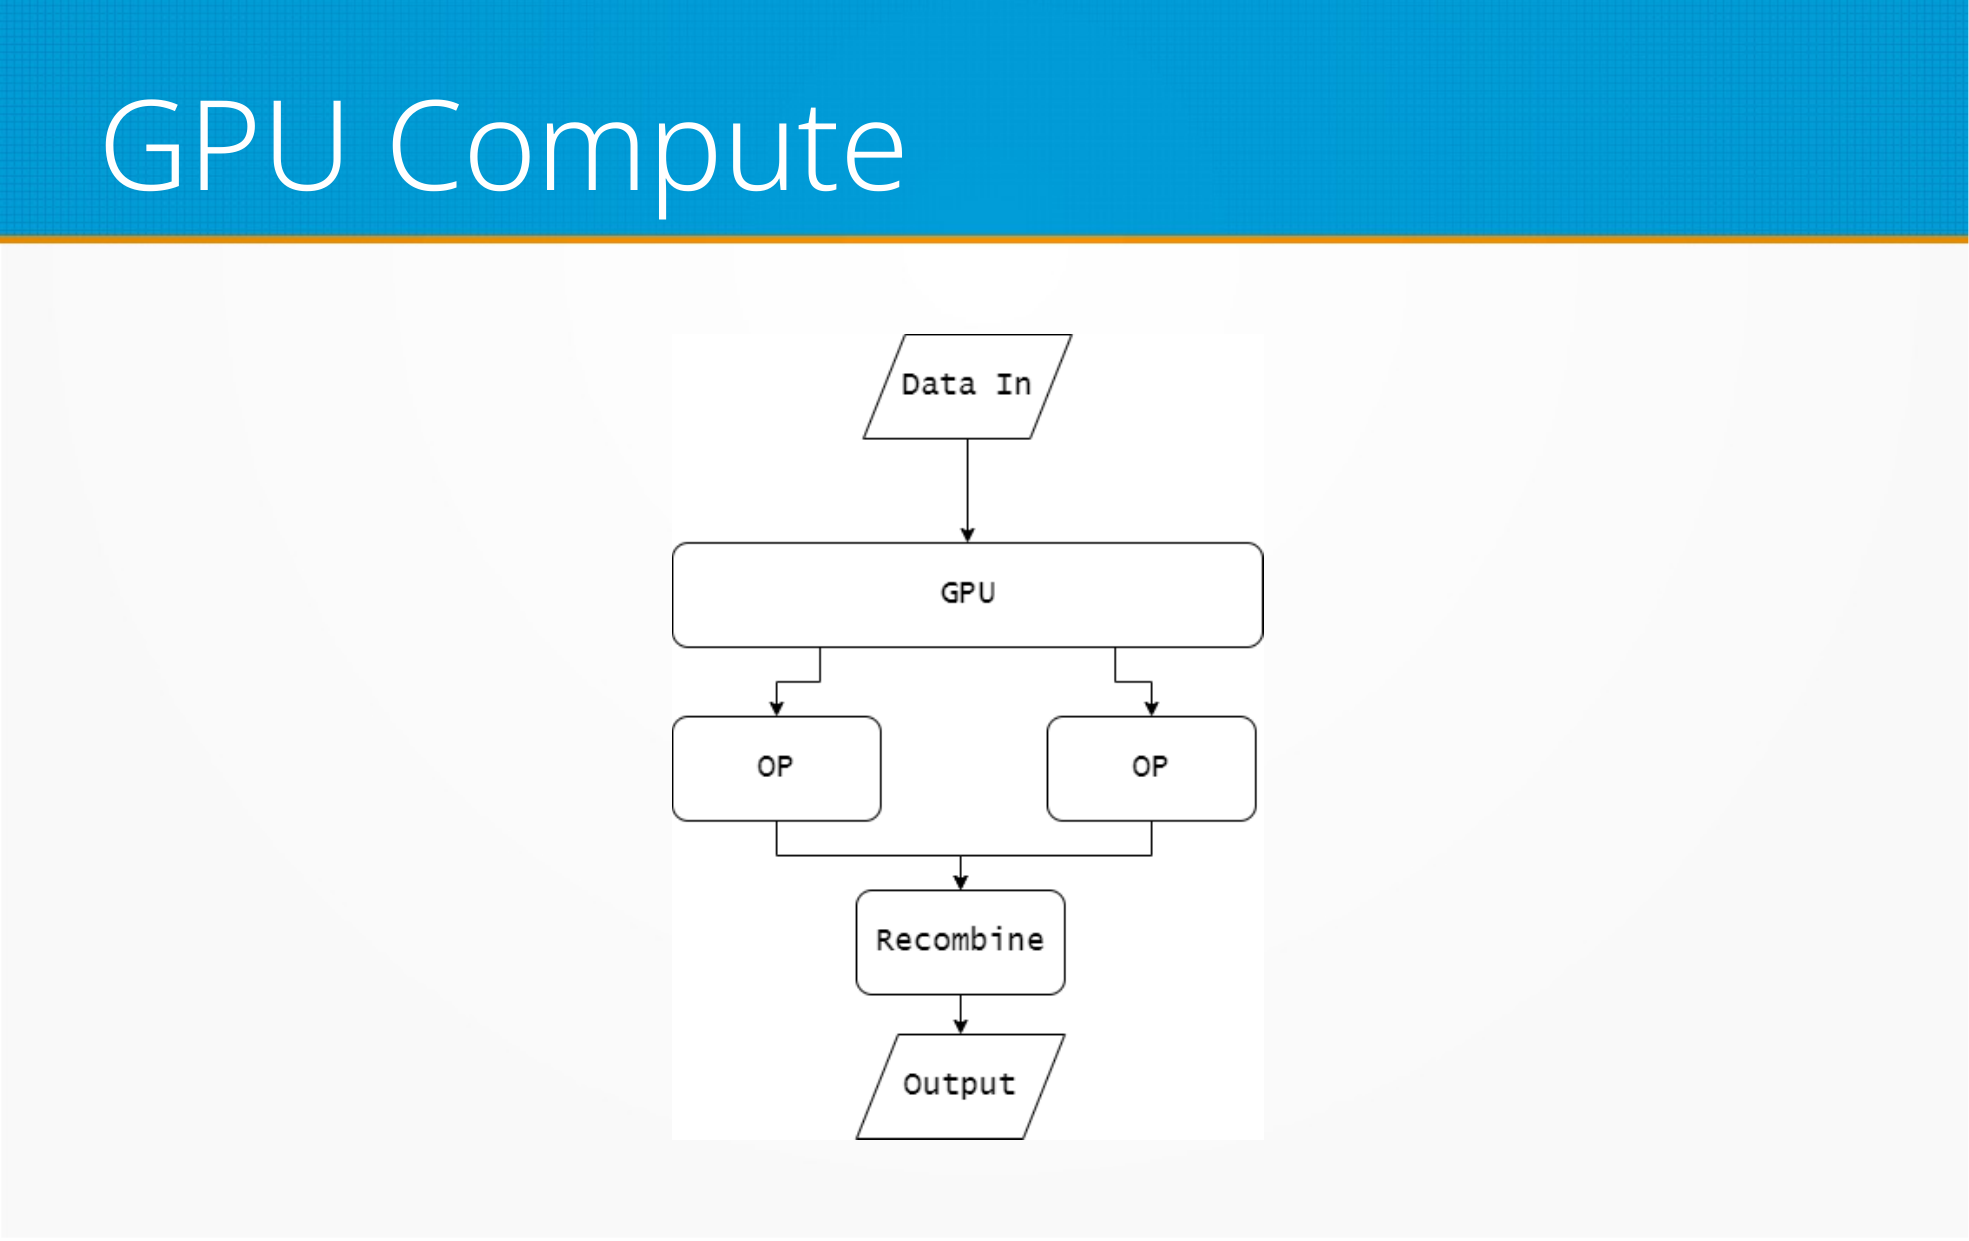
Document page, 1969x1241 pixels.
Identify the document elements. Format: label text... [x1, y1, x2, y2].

picture [0, 233, 1969, 1241]
title GPU Compute [98, 19, 1870, 227]
